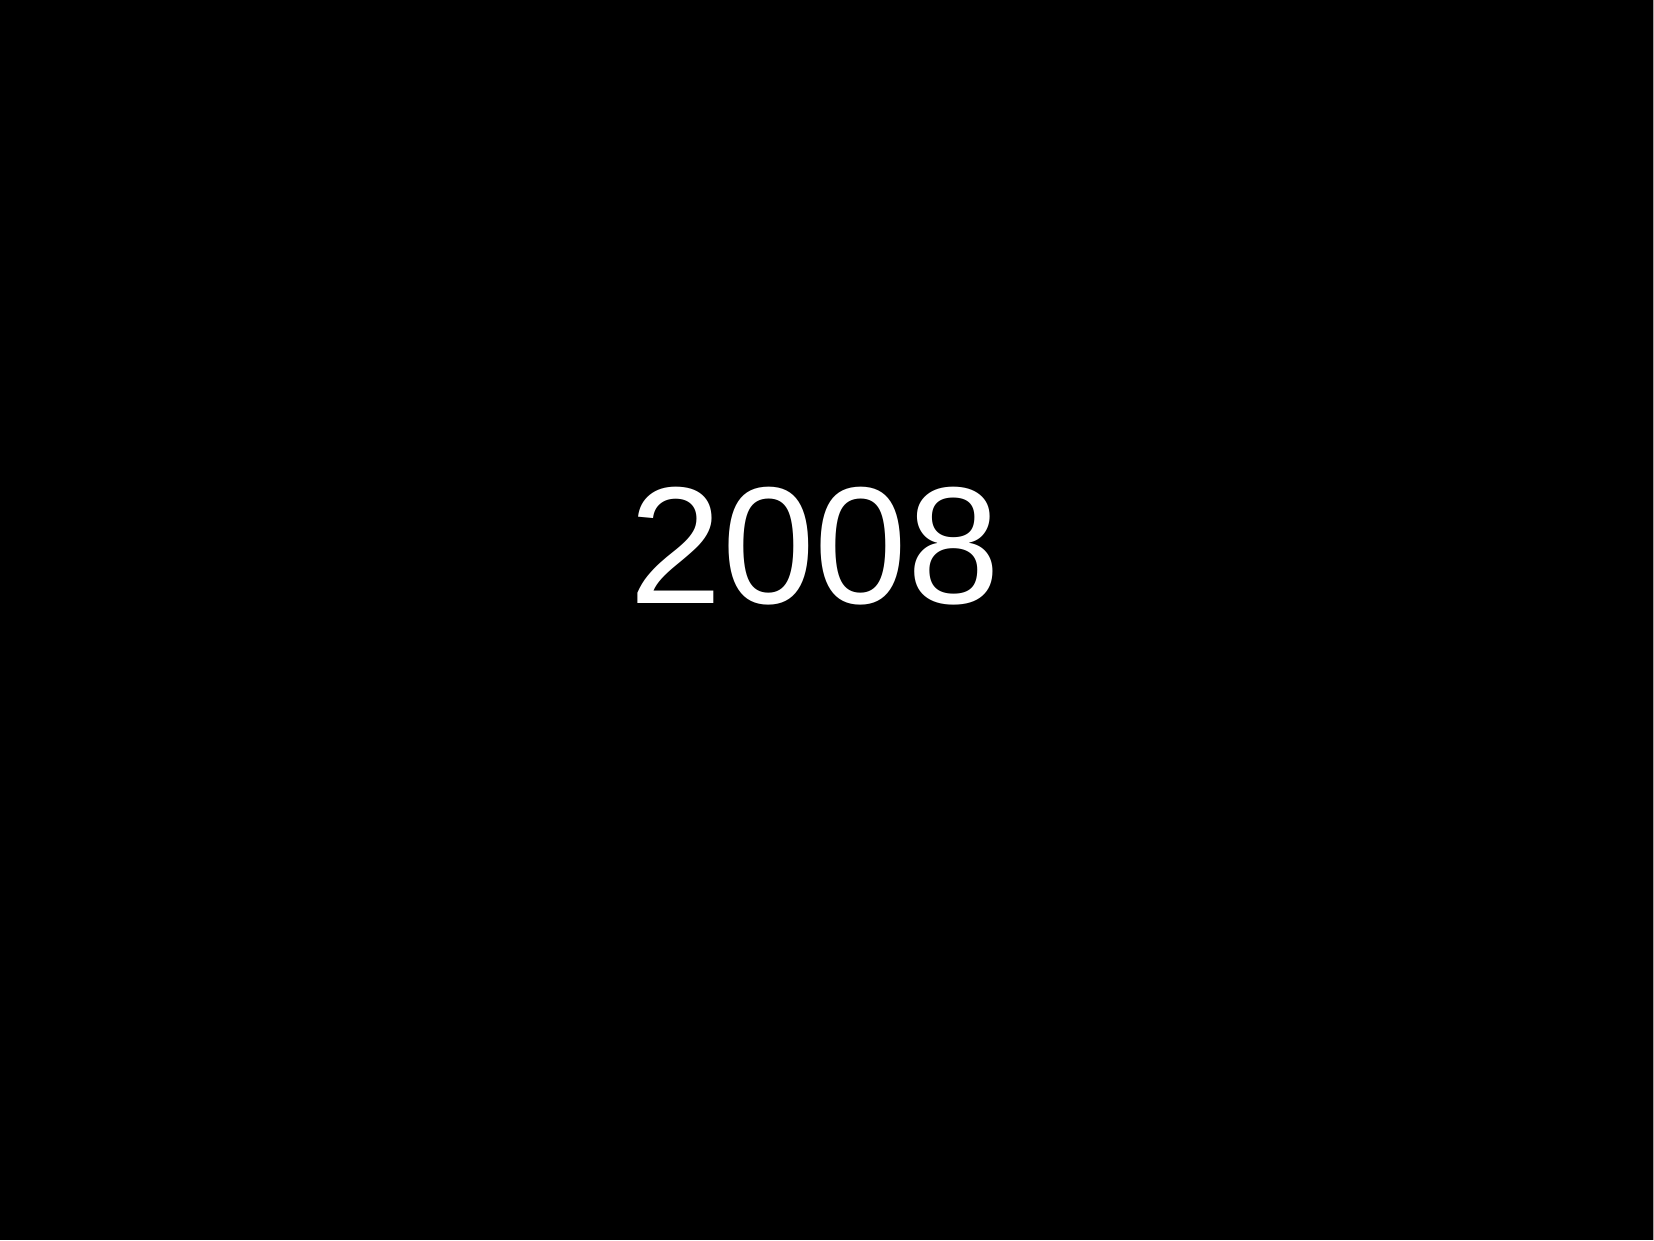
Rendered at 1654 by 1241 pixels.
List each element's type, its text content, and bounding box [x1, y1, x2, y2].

title 2008 [70, 421, 1560, 671]
